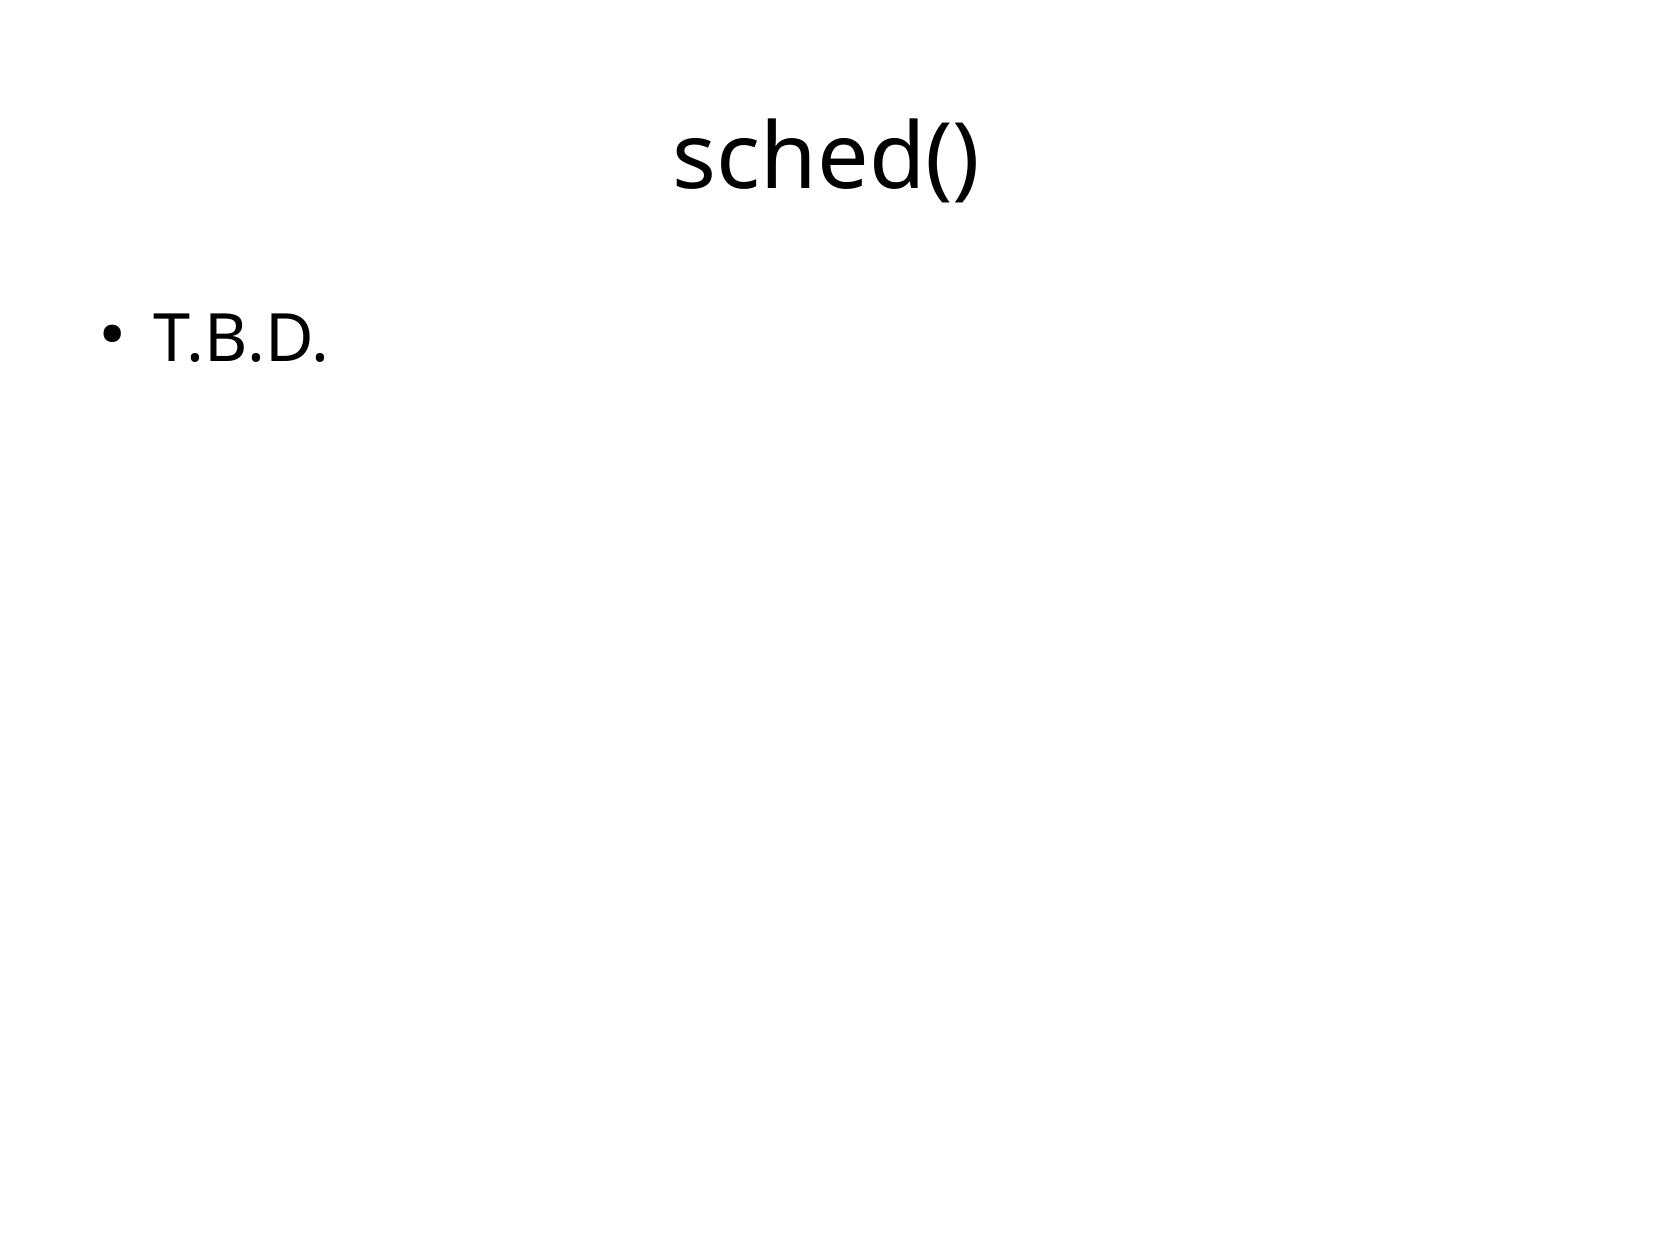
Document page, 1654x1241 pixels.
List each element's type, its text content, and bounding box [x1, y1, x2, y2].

title sched() [82, 49, 1571, 257]
list T.B.D. [82, 290, 1538, 1170]
